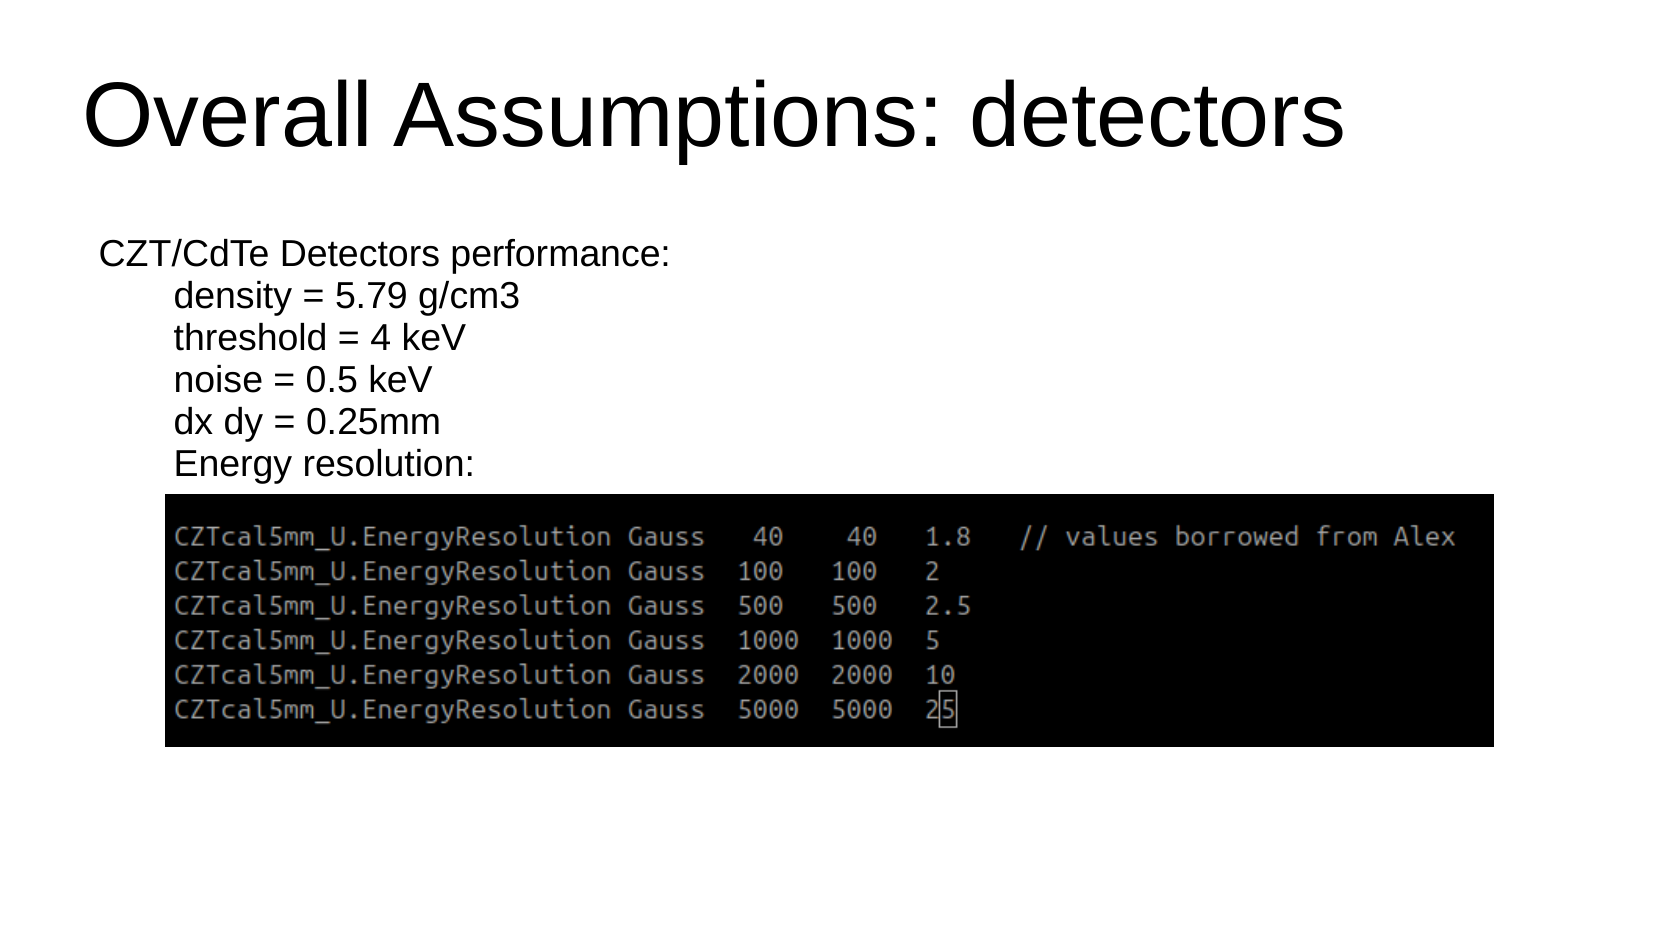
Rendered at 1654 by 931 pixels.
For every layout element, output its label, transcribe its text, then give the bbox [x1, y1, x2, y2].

picture [165, 494, 1494, 747]
title Overall Assumptions: detectors [82, 37, 1571, 193]
text_box CZT/CdTe Detectors performance: density = 5.79 g/cm3 threshold = 4 keV noise = 0.5 keV dx dy = 0.25mm Energy resolution: [83, 225, 1597, 905]
